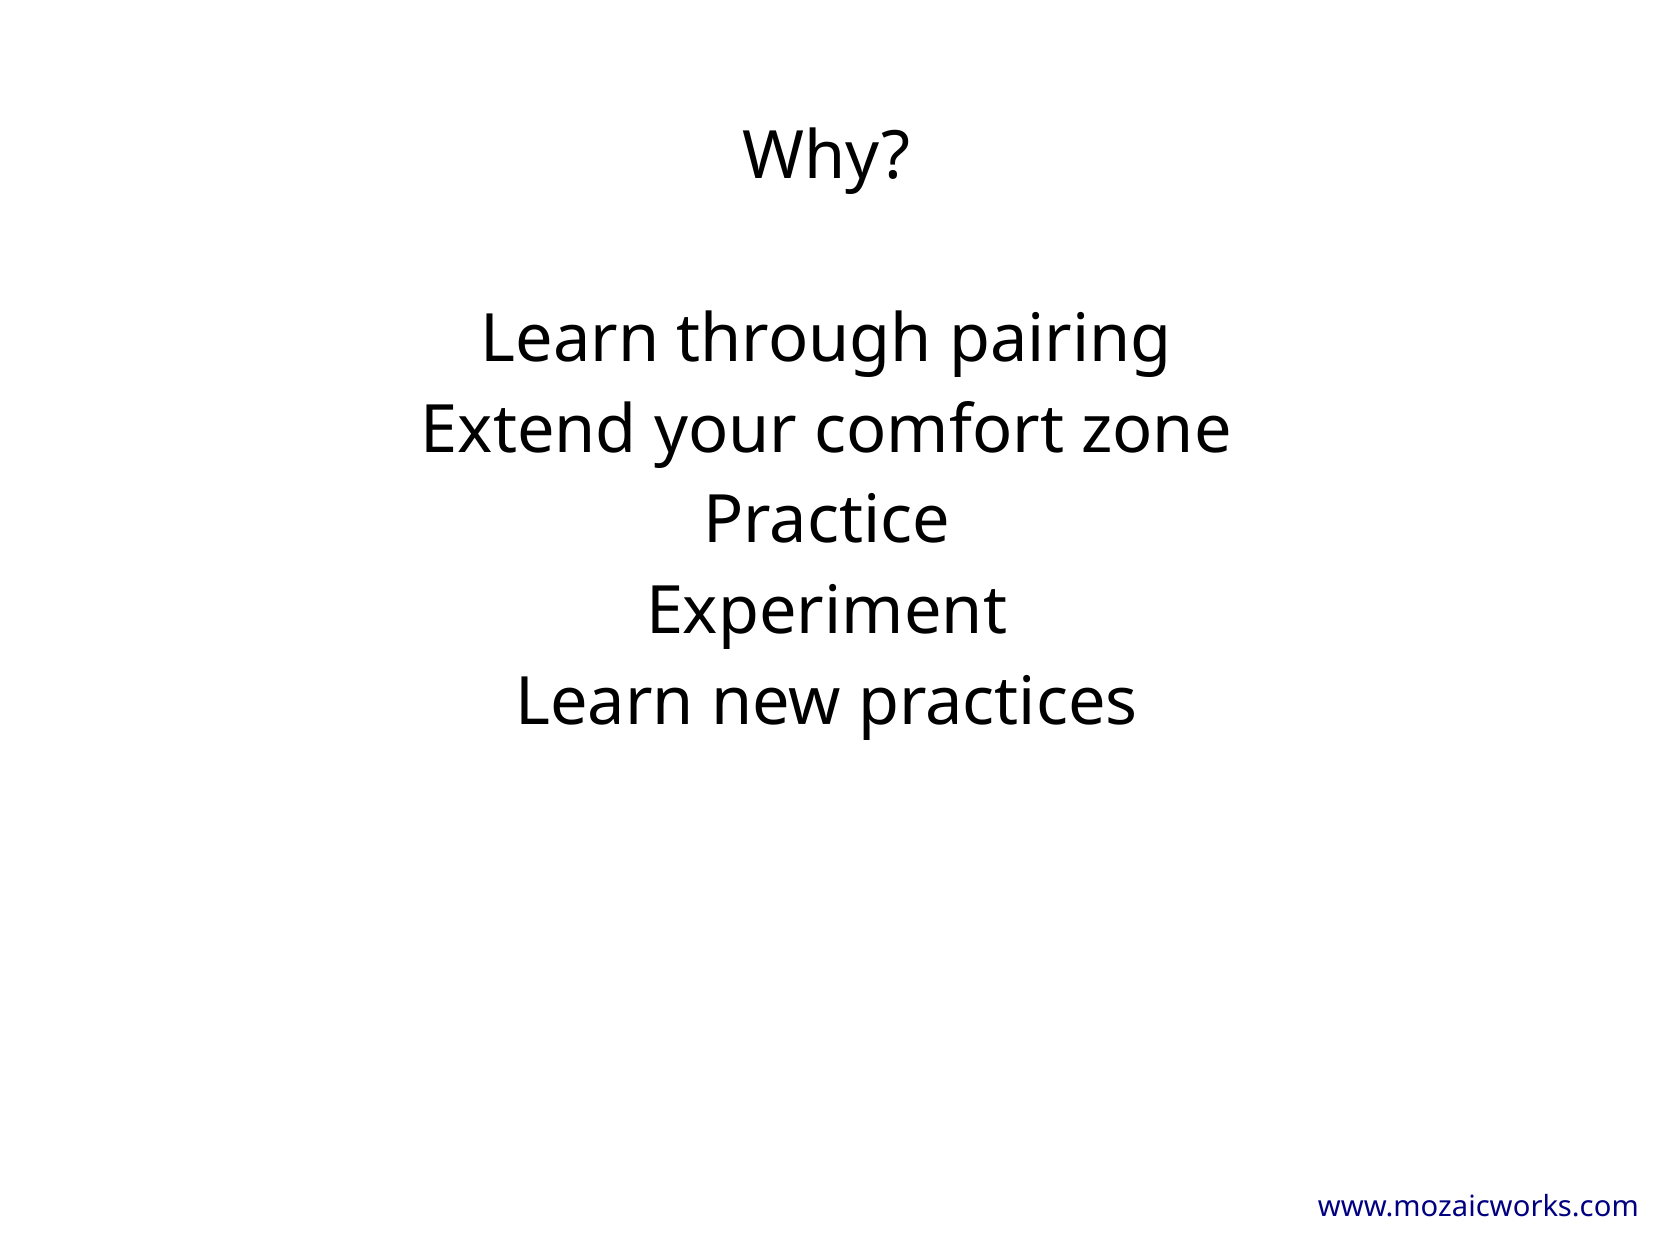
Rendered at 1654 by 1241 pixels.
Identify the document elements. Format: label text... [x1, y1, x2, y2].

title Why? [82, 49, 1571, 257]
subtitle Learn through pairing Extend your comfort zone Practice Experiment Learn new practices [82, 290, 1571, 1109]
text_box www.mozaicworks.com [0, 1178, 1654, 1241]
